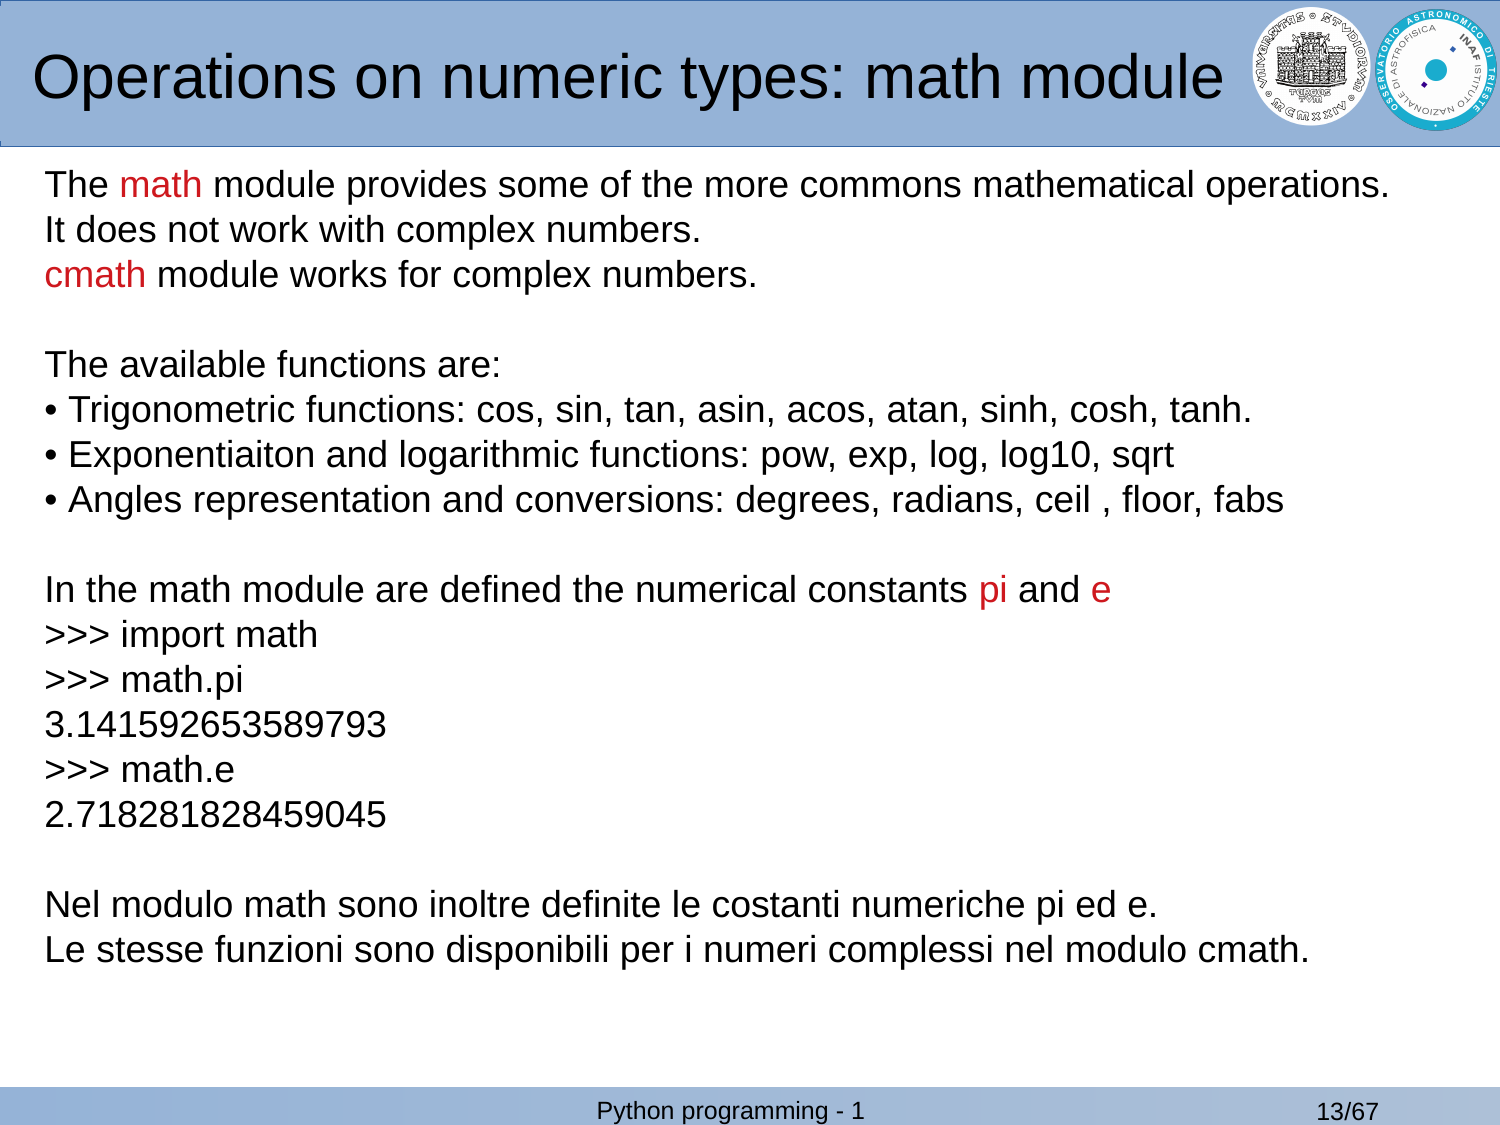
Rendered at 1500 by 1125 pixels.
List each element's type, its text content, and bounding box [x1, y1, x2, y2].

picture [1253, 0, 1500, 152]
list The math module provides some of the more commons mathematical operations. It does not work with complex numbers. cmath module works for complex numbers. The available functions are: • Trigonometric functions: cos, sin, tan, asin, acos, atan, sinh, cosh, tanh. • Exponentiaiton and logarithmic functions: pow, exp, log, log10, sqrt • Angles representation and conversions: degrees, radians, ceil , floor, fabs In the math module are defined the numerical constants pi and e >>> import math >>> math.pi 3.141592653589793 >>> math.e 2.718281828459045 Nel modulo math sono inoltre definite le costanti numeriche pi ed e. Le stesse funzioni sono disponibili per i numeri complessi nel modulo cmath. [29, 152, 1500, 1065]
text_box Operations on numeric types: math module [0, 5, 1253, 141]
